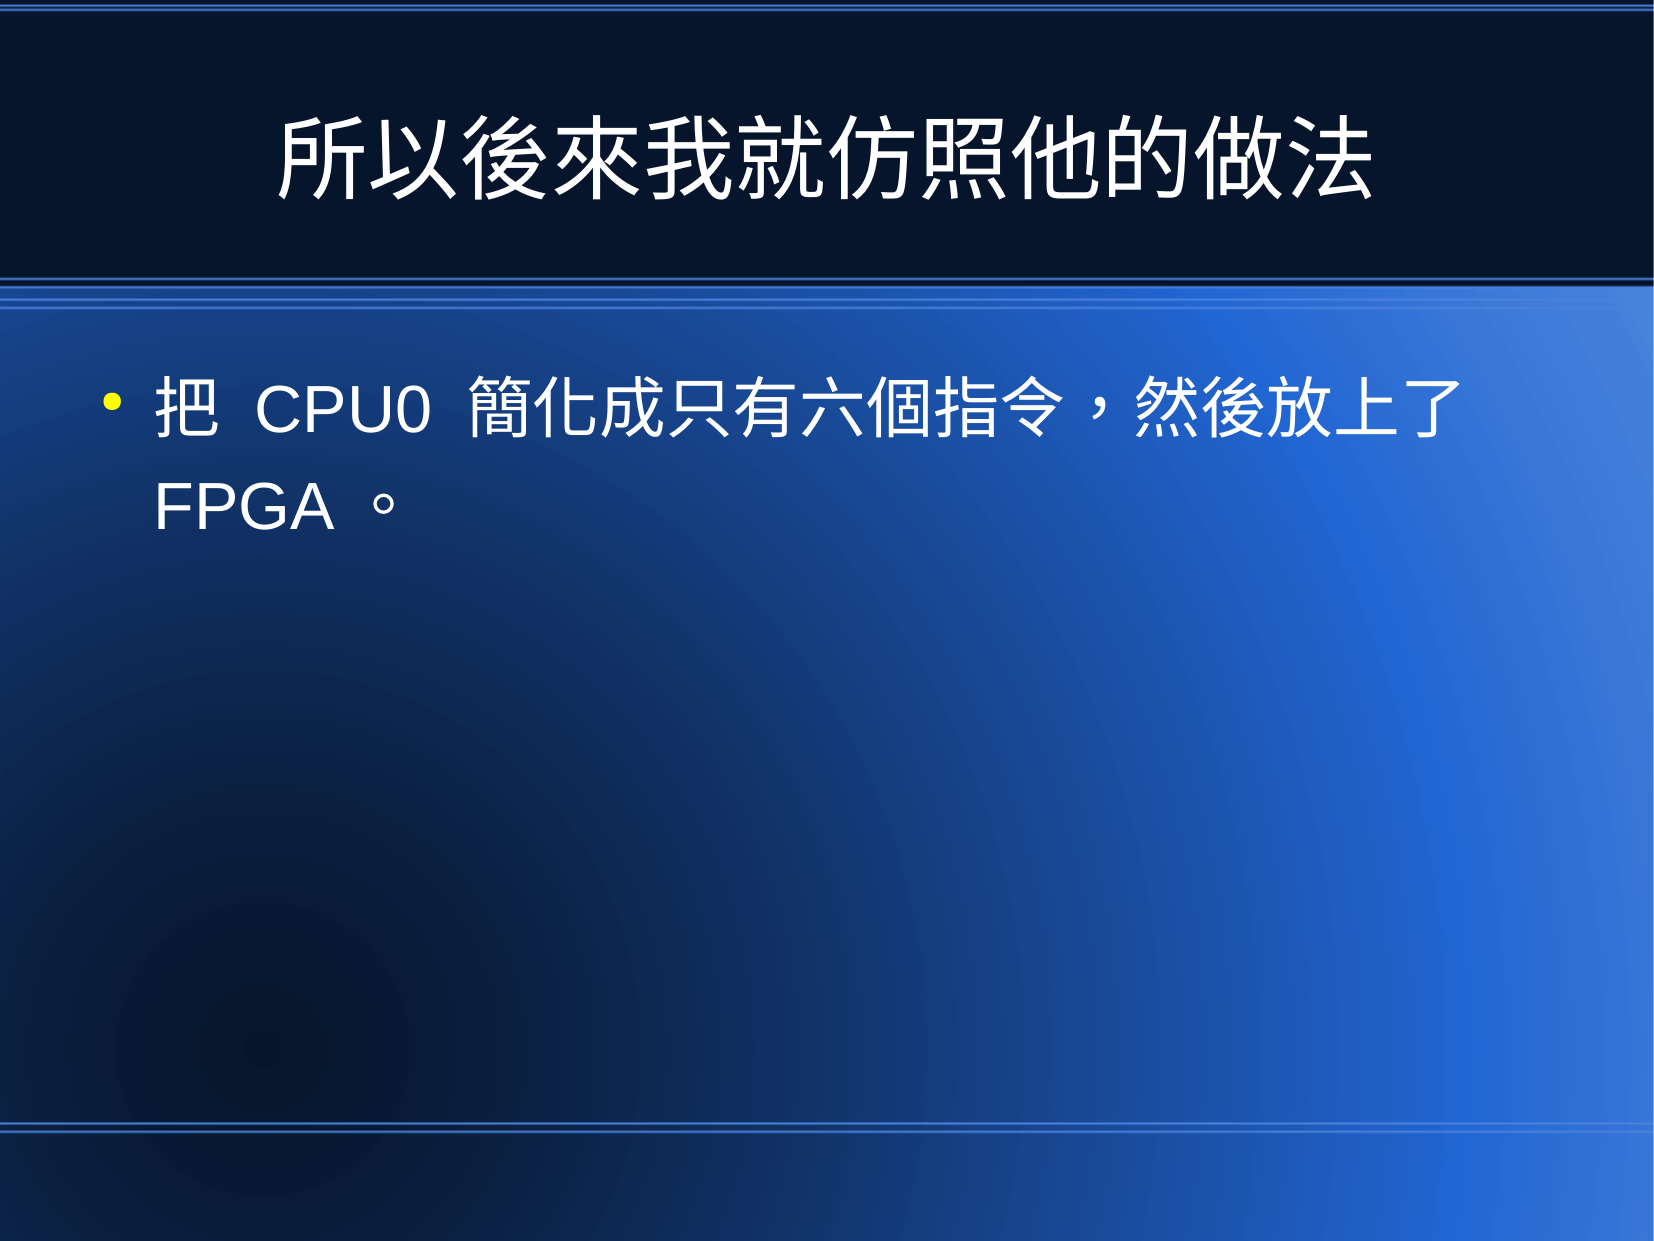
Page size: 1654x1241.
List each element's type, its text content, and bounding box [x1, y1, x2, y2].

title 所以後來我就仿照他的做法 [82, 49, 1571, 257]
list 把 CPU0 簡化成只有六個指令，然後放上了 FPGA。 [82, 355, 1571, 1075]
picture [0, 0, 1654, 1241]
